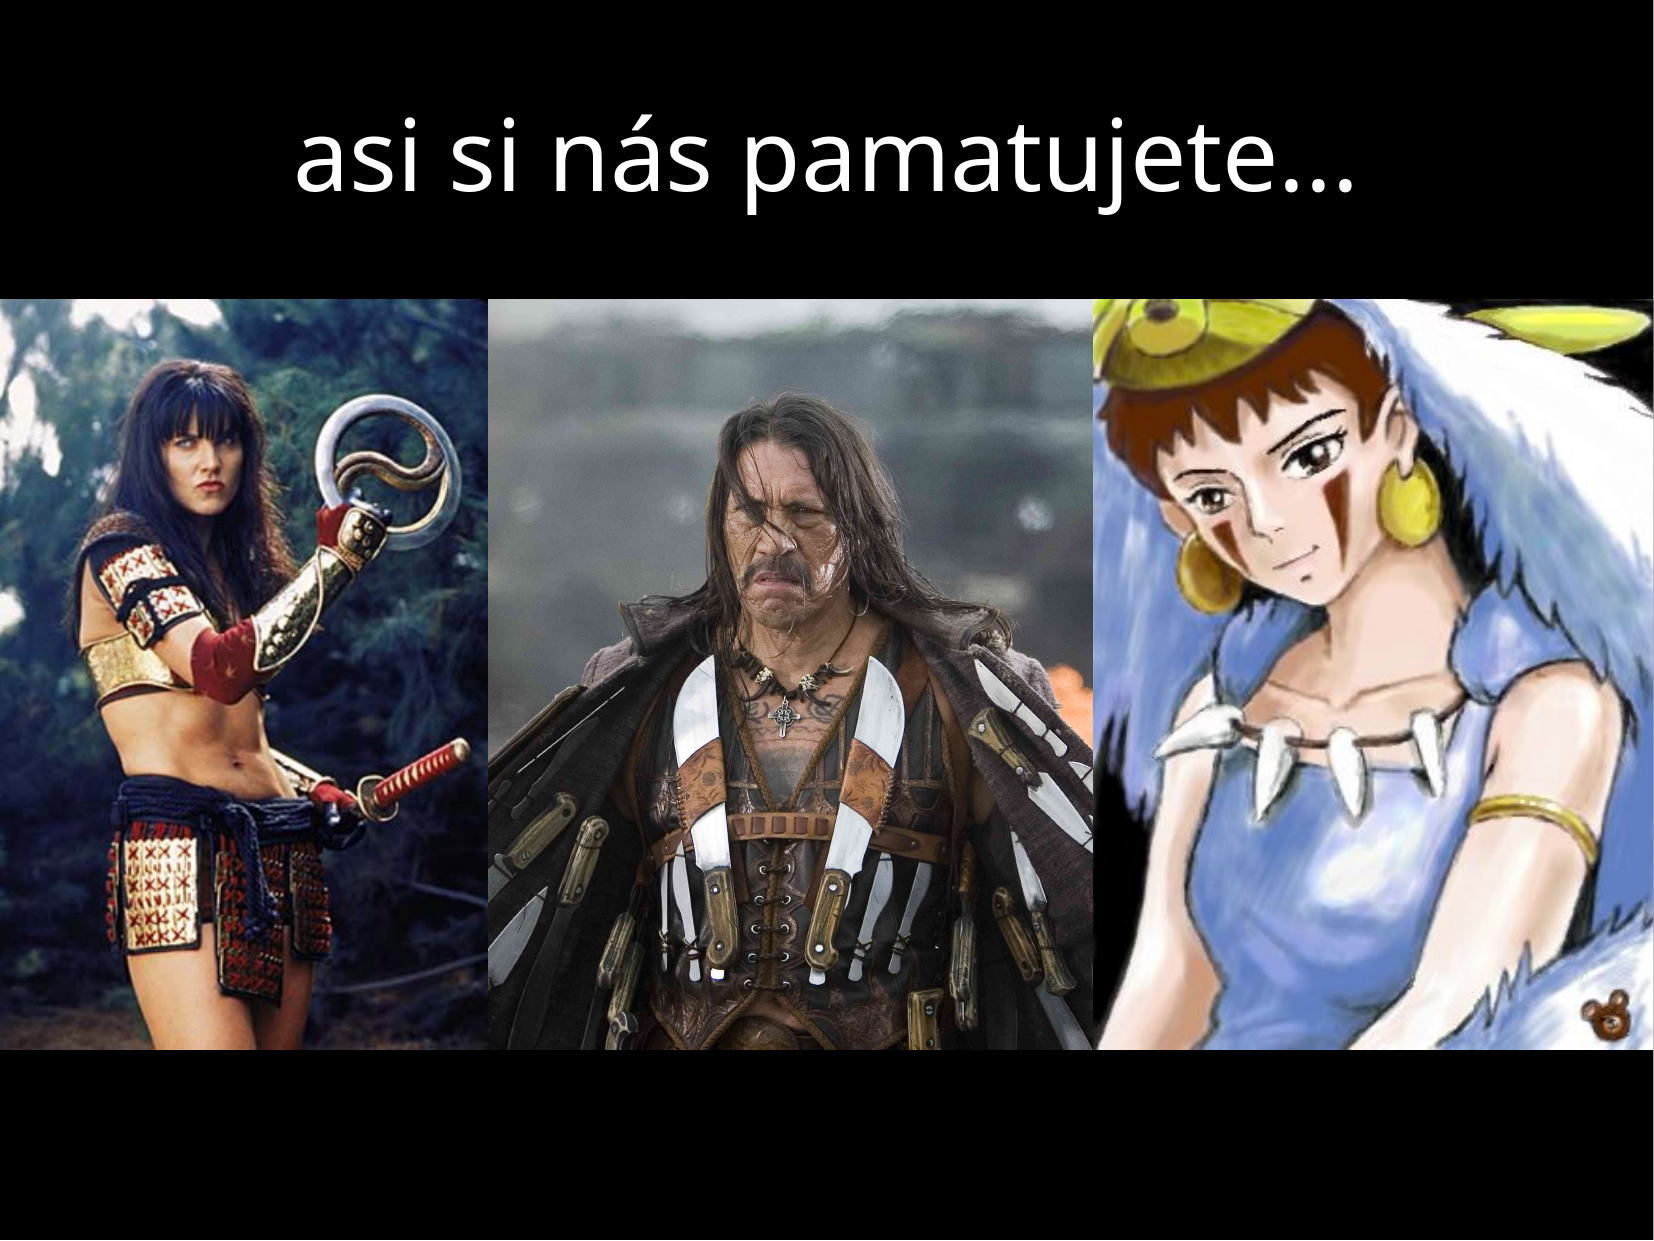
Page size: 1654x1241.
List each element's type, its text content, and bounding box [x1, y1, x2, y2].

title asi si nás pamatujete... [82, 49, 1571, 257]
picture [0, 299, 1654, 1051]
